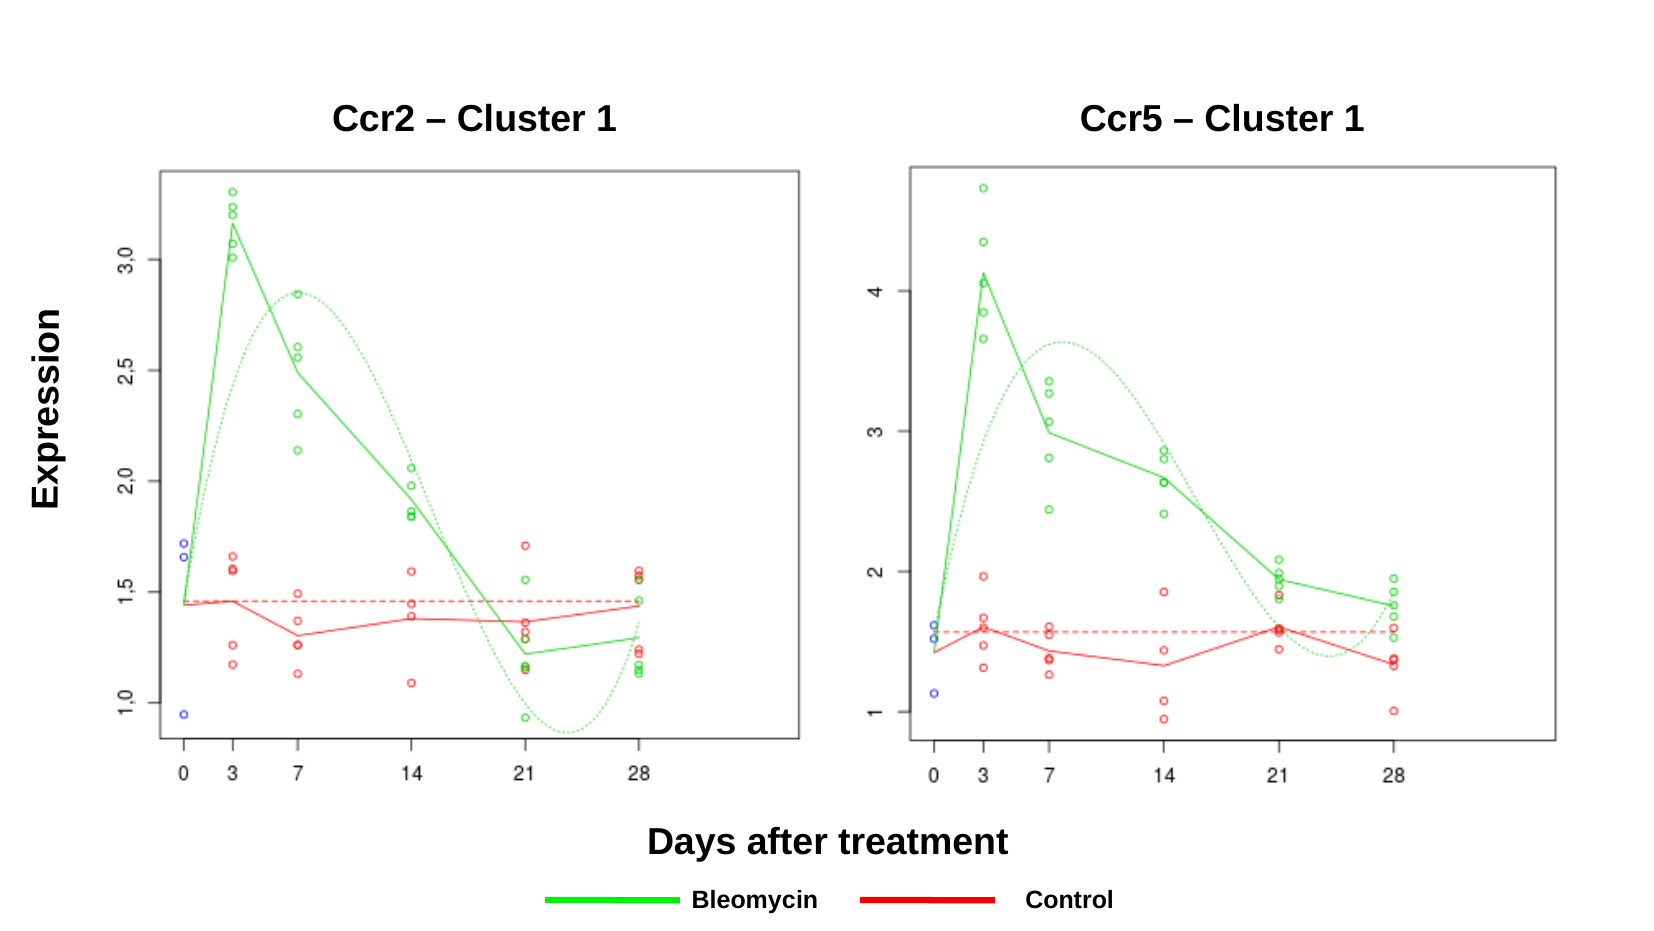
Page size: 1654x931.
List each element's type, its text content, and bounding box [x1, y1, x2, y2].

text_box Ccr5 – Cluster 1 [1065, 90, 1381, 147]
text_box Control [934, 884, 1205, 915]
text_box Expression [16, 292, 75, 525]
text_box Ccr2 – Cluster 1 [317, 90, 633, 147]
text_box Days after treatment [632, 813, 1031, 871]
picture [98, 150, 1606, 808]
text_box Bleomycin [620, 884, 891, 915]
